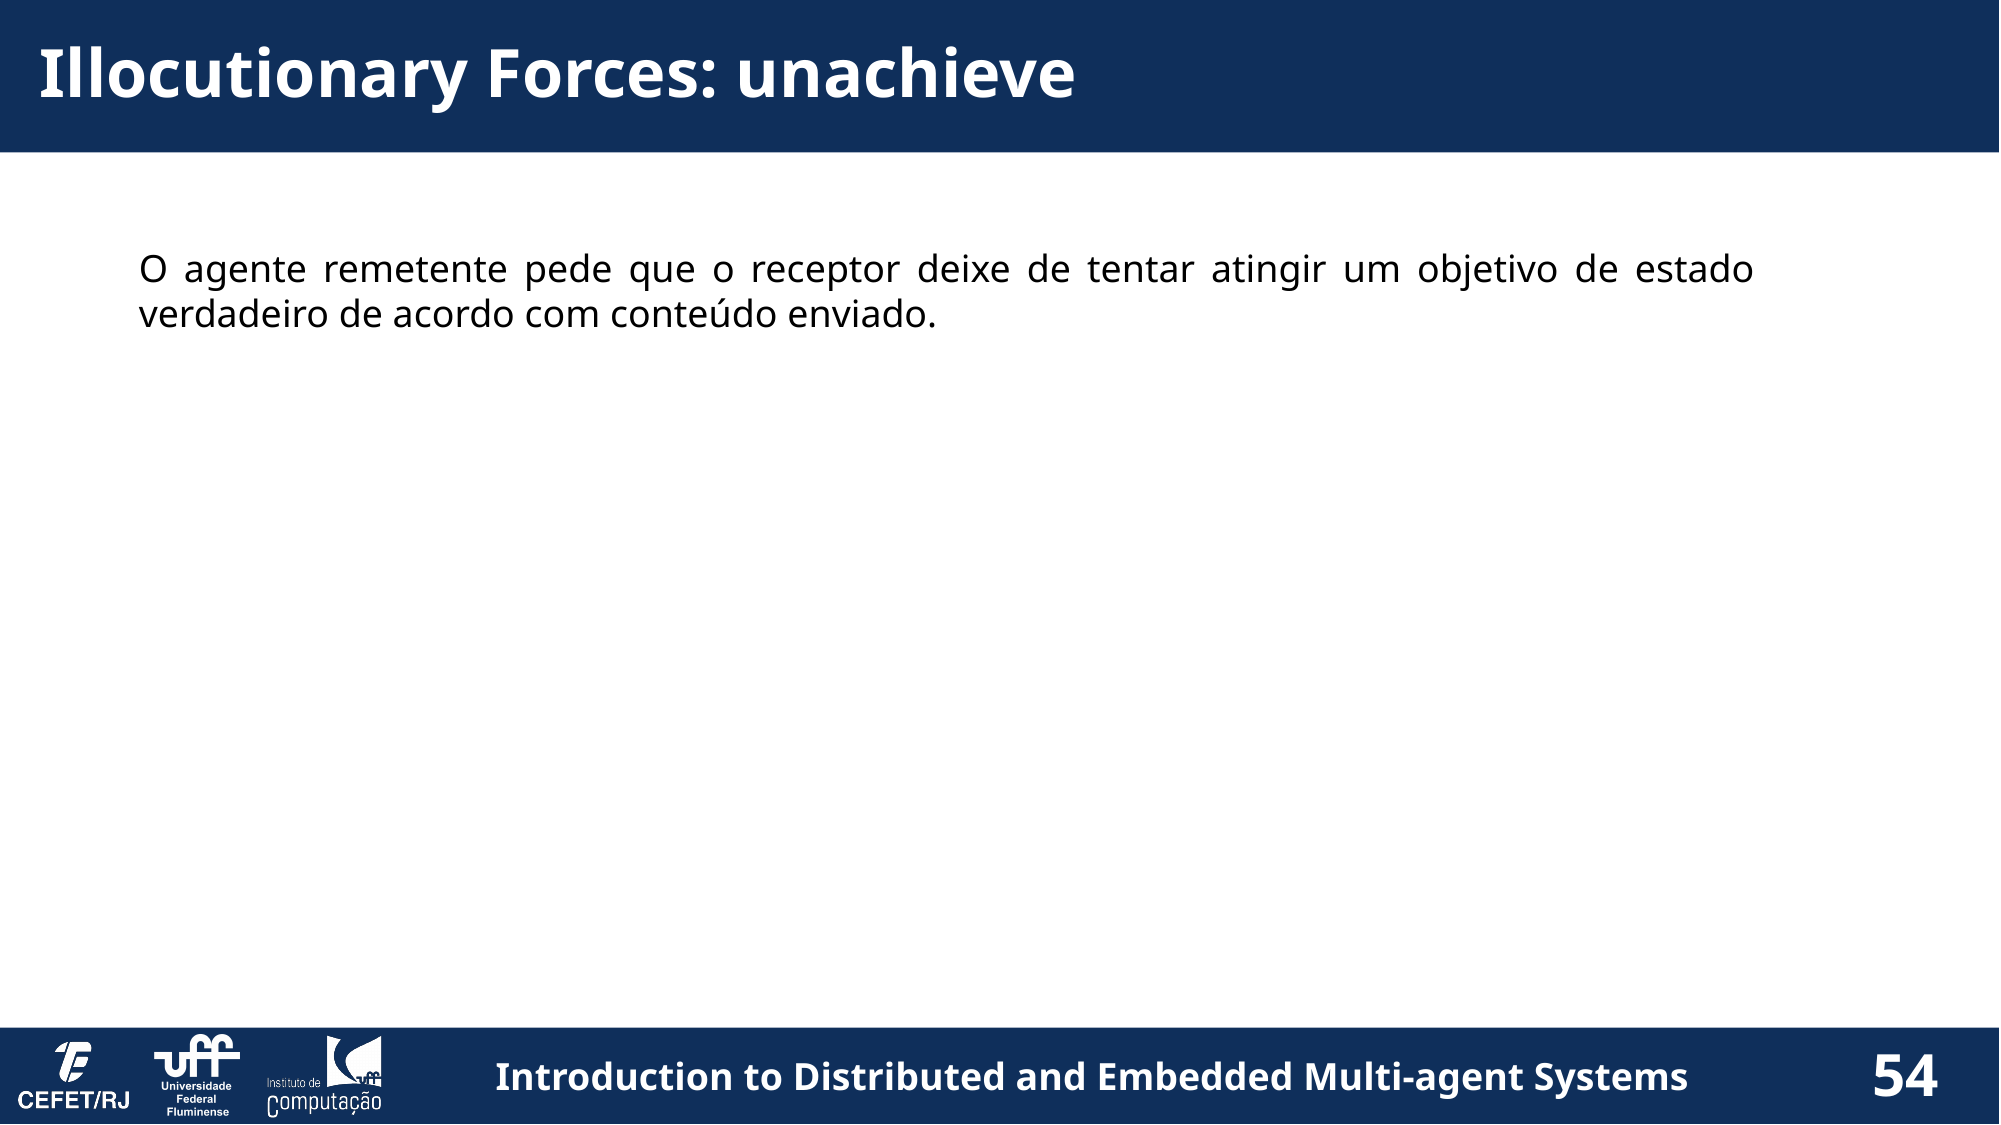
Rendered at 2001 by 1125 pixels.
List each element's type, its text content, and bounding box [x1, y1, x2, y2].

picture [18, 1021, 129, 1125]
picture [265, 1033, 383, 1118]
text_box O agente remetente pede que o receptor deixe de tentar atingir um objetivo de estado verdadeiro de acordo com conteúdo enviado. [123, 237, 1771, 343]
text_box Illocutionary Forces: unachieve [25, 23, 1999, 119]
picture [153, 1033, 241, 1121]
